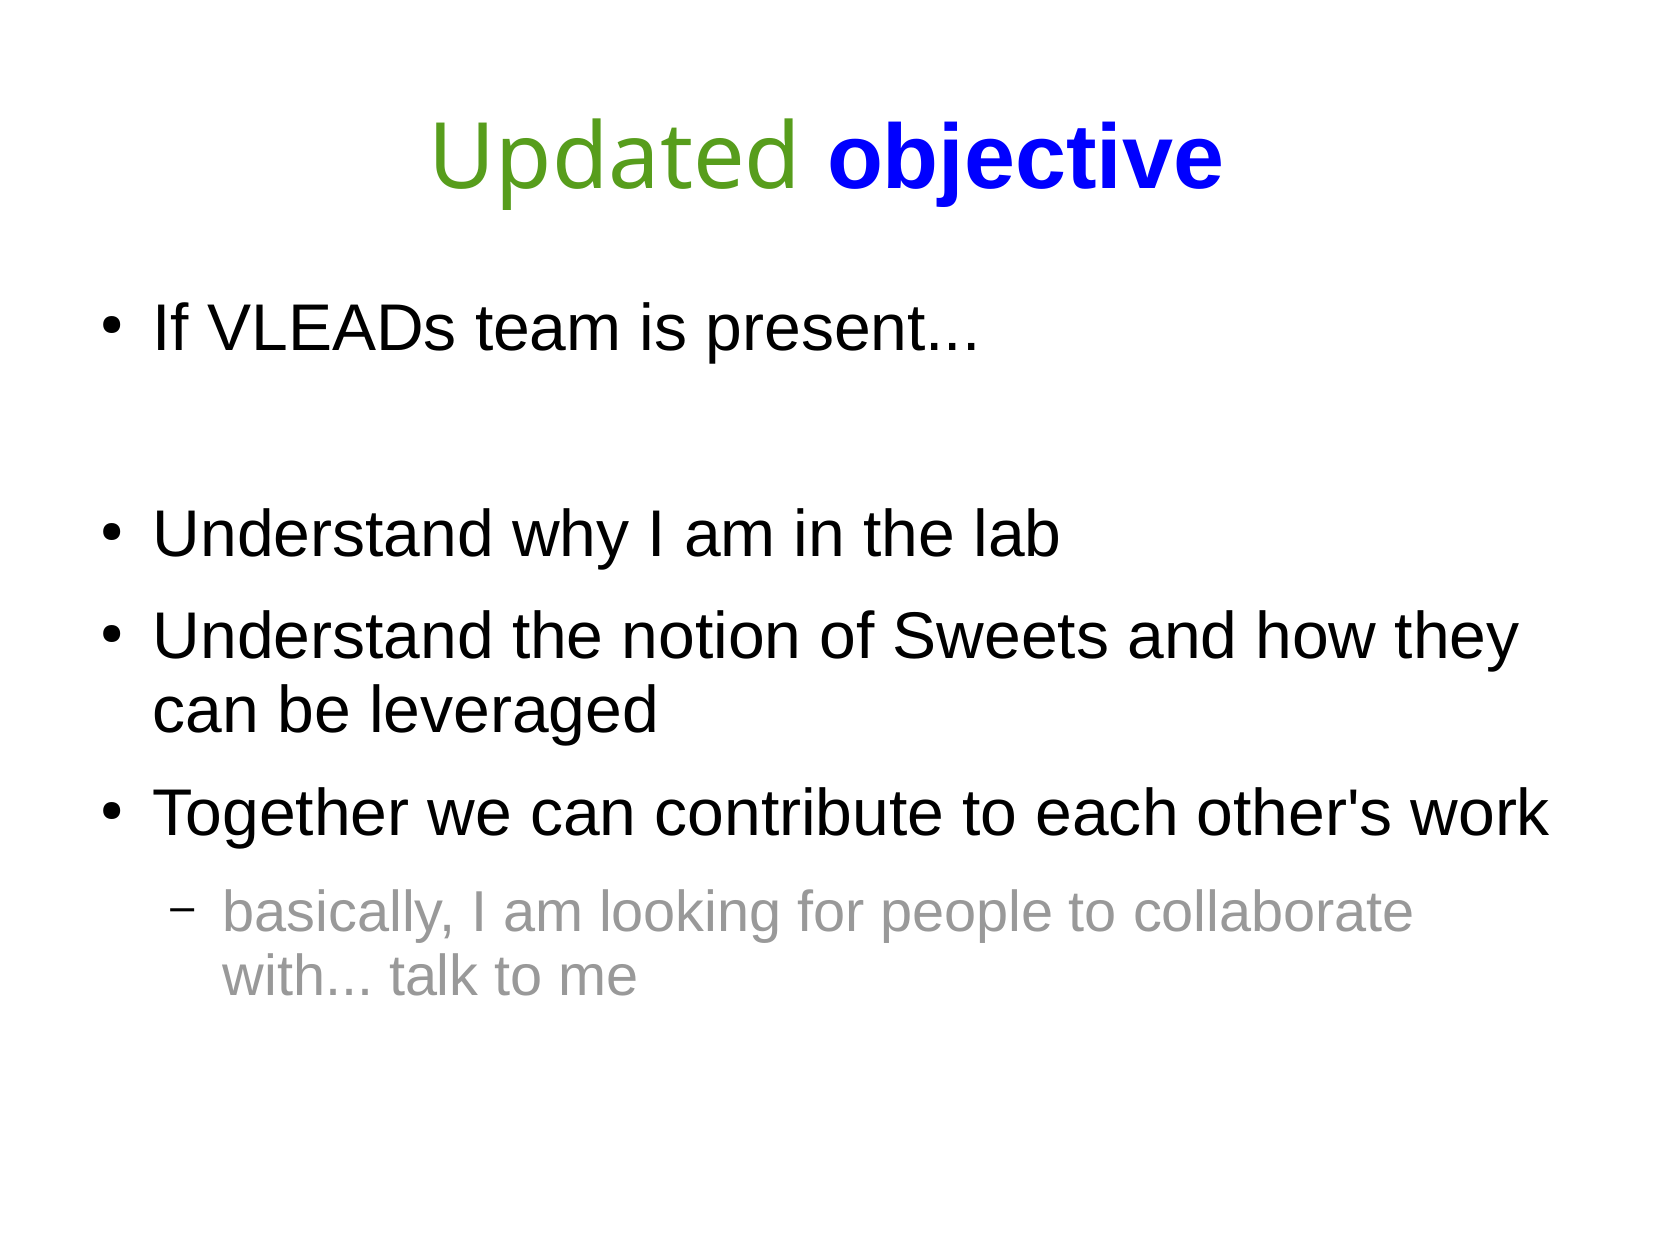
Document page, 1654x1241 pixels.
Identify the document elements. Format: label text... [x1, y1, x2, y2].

list If VLEADs team is present... Understand why I am in the lab Understand the notion of Sweets and how they can be leveraged Together we can contribute to each other's work basically, I am looking for people to collaborate with... talk to me [82, 290, 1571, 1010]
title Updated objective [82, 49, 1571, 257]
